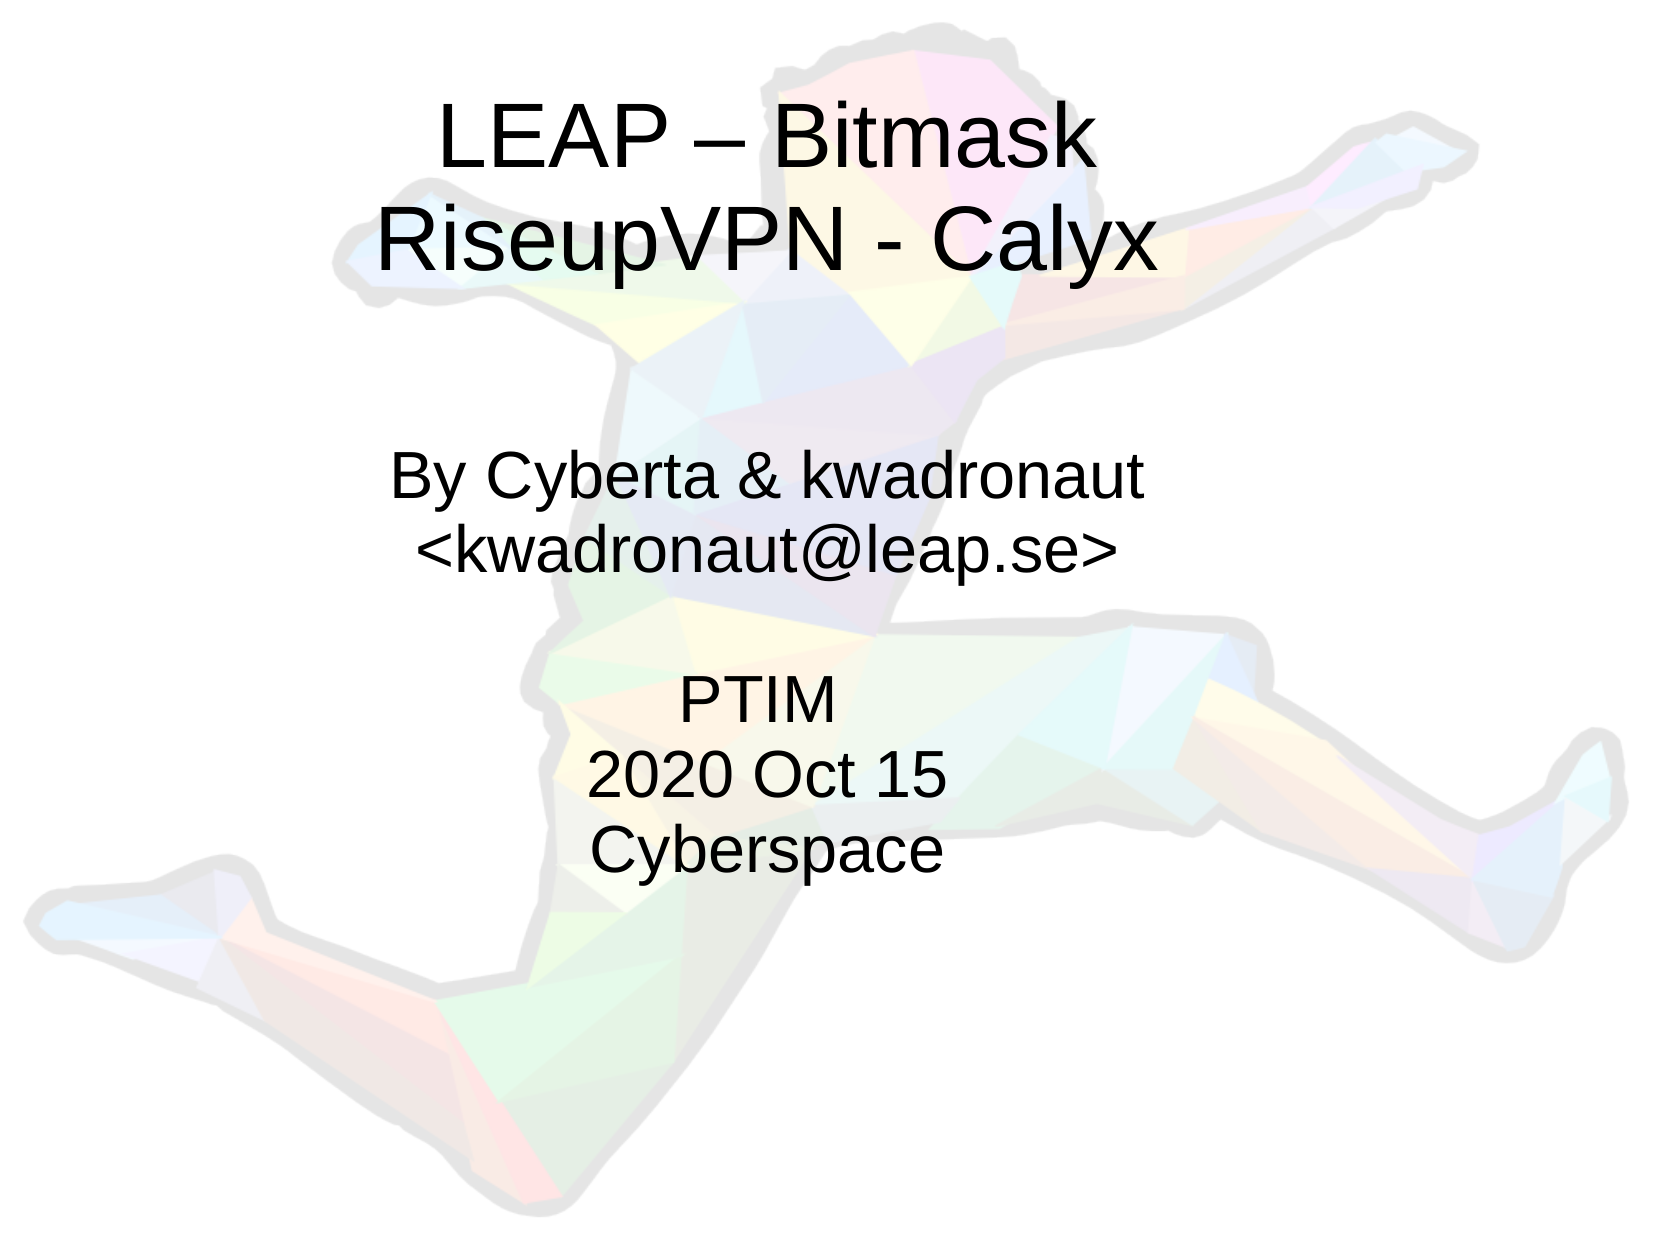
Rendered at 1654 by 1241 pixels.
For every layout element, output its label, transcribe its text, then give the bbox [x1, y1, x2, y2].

subtitle By Cyberta & kwadronaut <kwadronaut@leap.se> PTIM 2020 Oct 15 Cyberspace [58, 290, 1477, 1109]
title LEAP – Bitmask RiseupVPN - Calyx [58, 49, 1477, 290]
